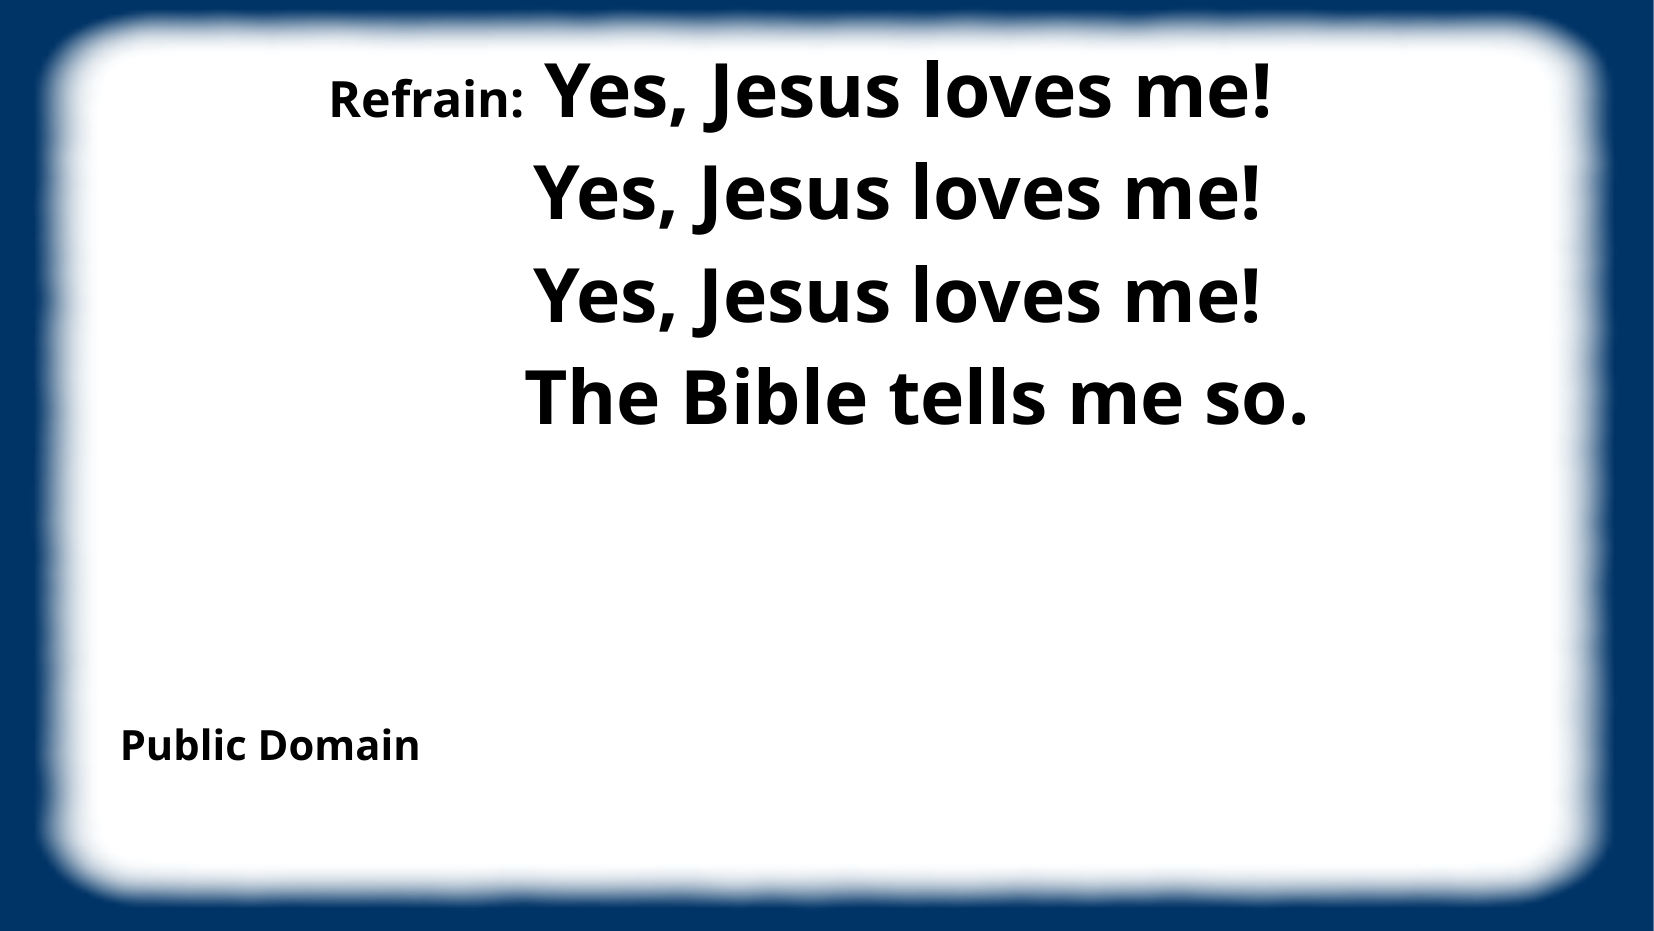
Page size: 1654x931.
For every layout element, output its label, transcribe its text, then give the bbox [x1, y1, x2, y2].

picture [0, 0, 1654, 931]
text_box Refrain: Yes, Jesus loves me! Yes, Jesus loves me! Yes, Jesus loves me! The Bible tells me so. Public Domain [105, 30, 1576, 763]
